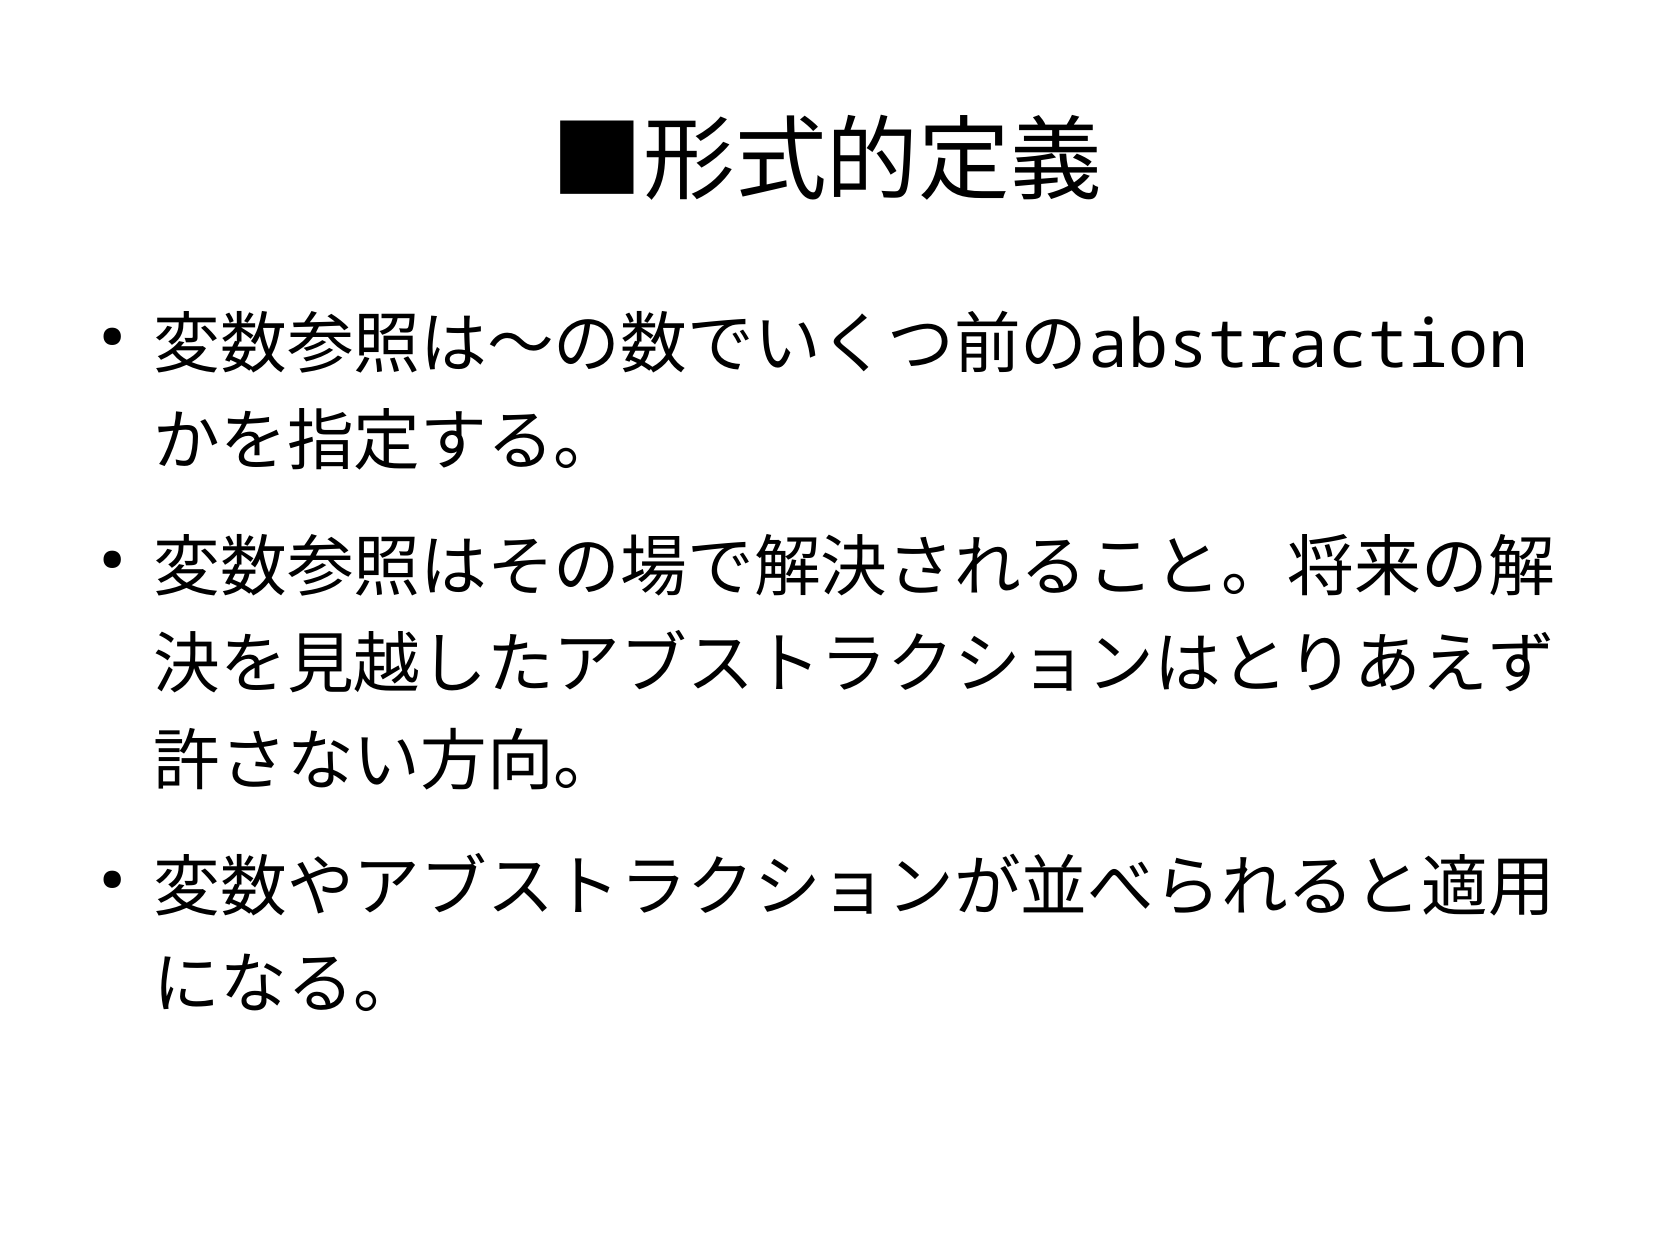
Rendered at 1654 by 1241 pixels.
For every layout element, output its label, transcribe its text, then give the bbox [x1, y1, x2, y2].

title ■形式的定義 [82, 49, 1571, 257]
list 変数参照は～の数でいくつ前のabstractionかを指定する。 変数参照はその場で解決されること。将来の解決を見越したアブストラクションはとりあえず許さない方向。 変数やアブストラクションが並べられると適用になる。 [82, 290, 1571, 1109]
